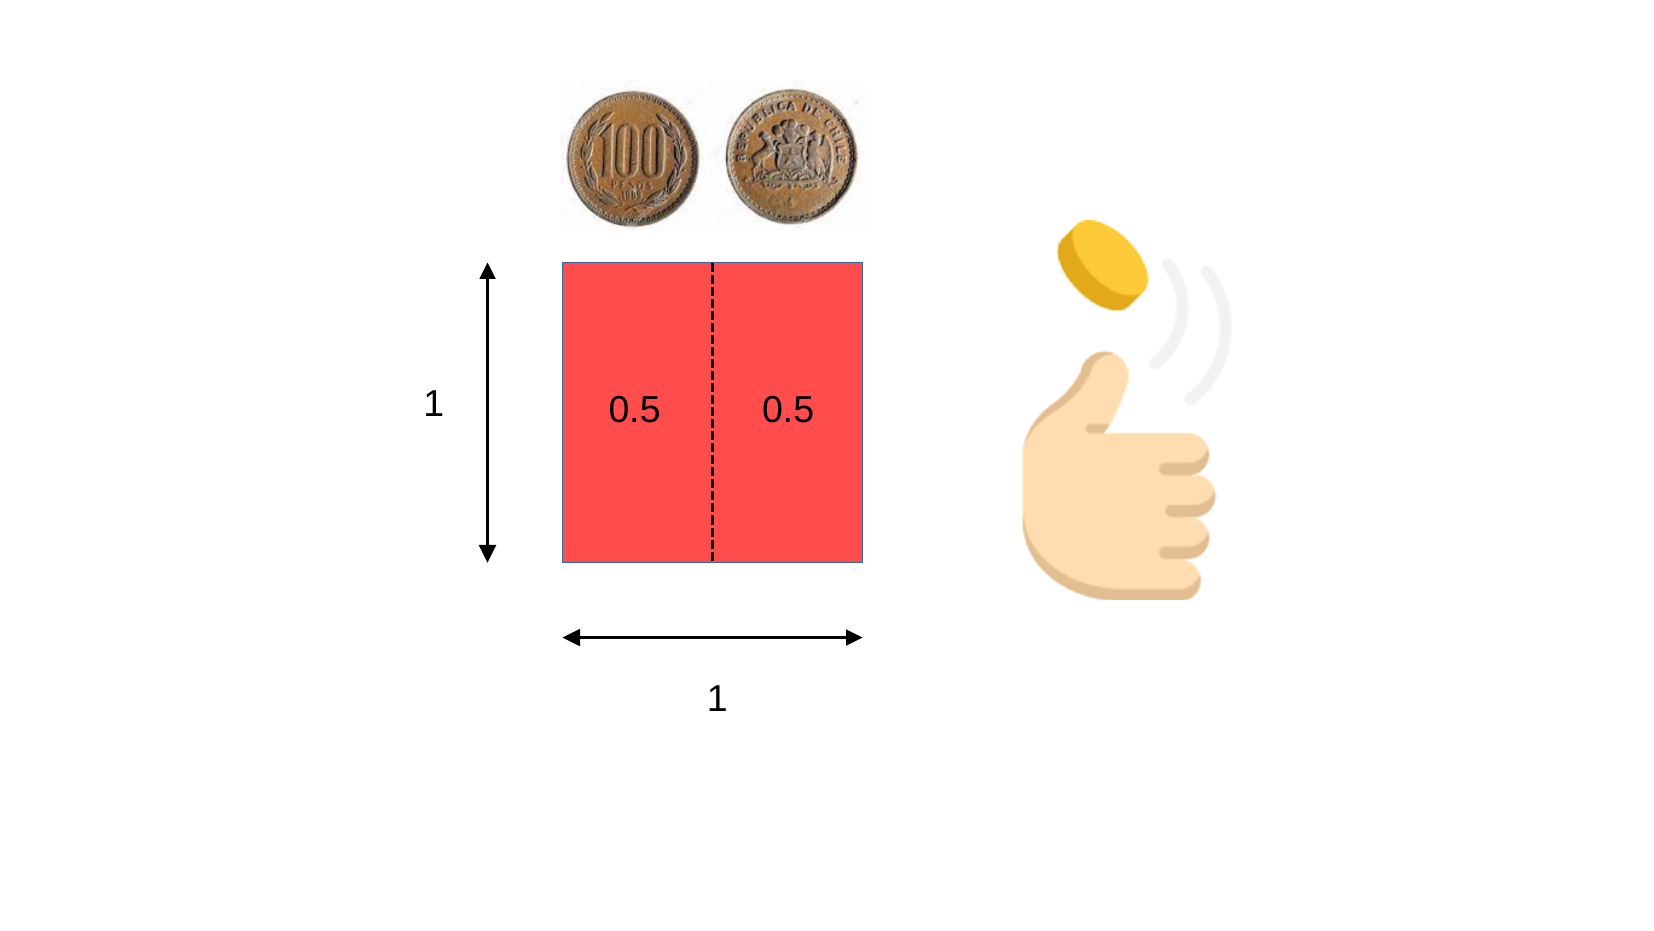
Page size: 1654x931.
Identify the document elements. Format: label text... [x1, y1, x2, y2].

text_box 1 [390, 375, 477, 432]
text_box [562, 262, 863, 563]
picture [560, 80, 865, 231]
picture [1012, 220, 1239, 601]
text_box 0.5 [745, 380, 832, 438]
text_box 0.5 [591, 380, 678, 438]
text_box 1 [674, 670, 761, 728]
